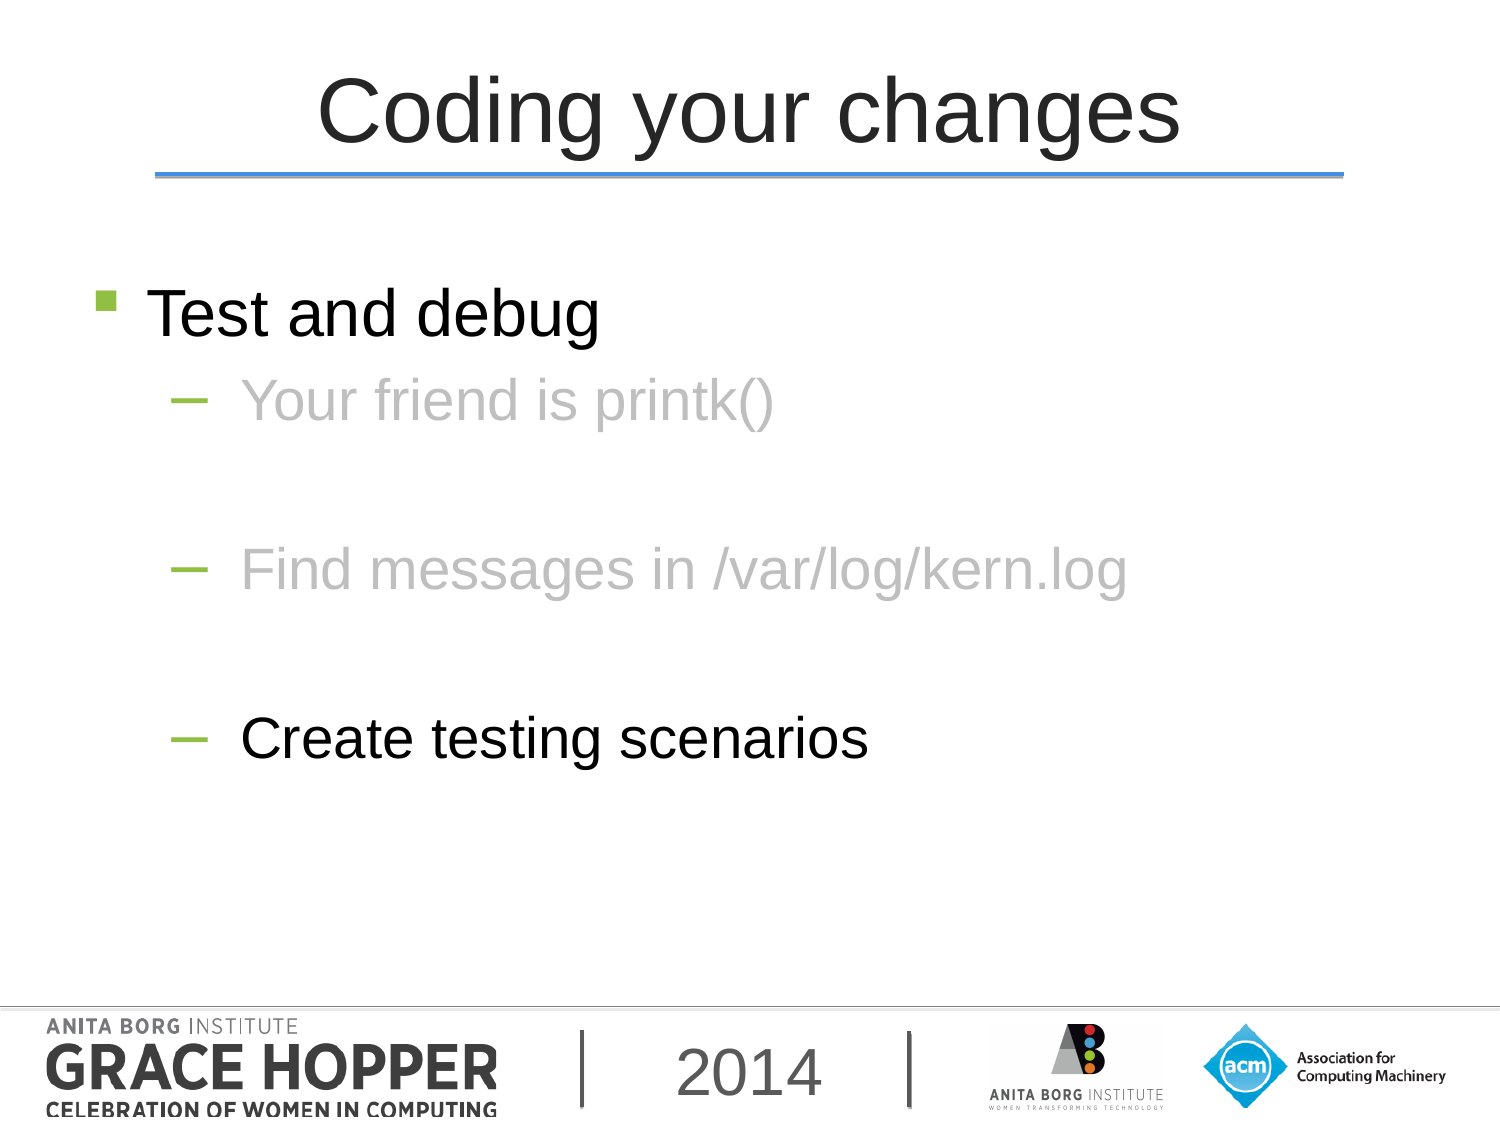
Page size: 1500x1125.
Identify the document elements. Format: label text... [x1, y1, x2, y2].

list Test and debug Your friend is printk() Find messages in /var/log/kern.log Create testing scenarios [75, 262, 1425, 1005]
title Coding your changes [75, 19, 1425, 191]
picture [989, 1024, 1163, 1110]
